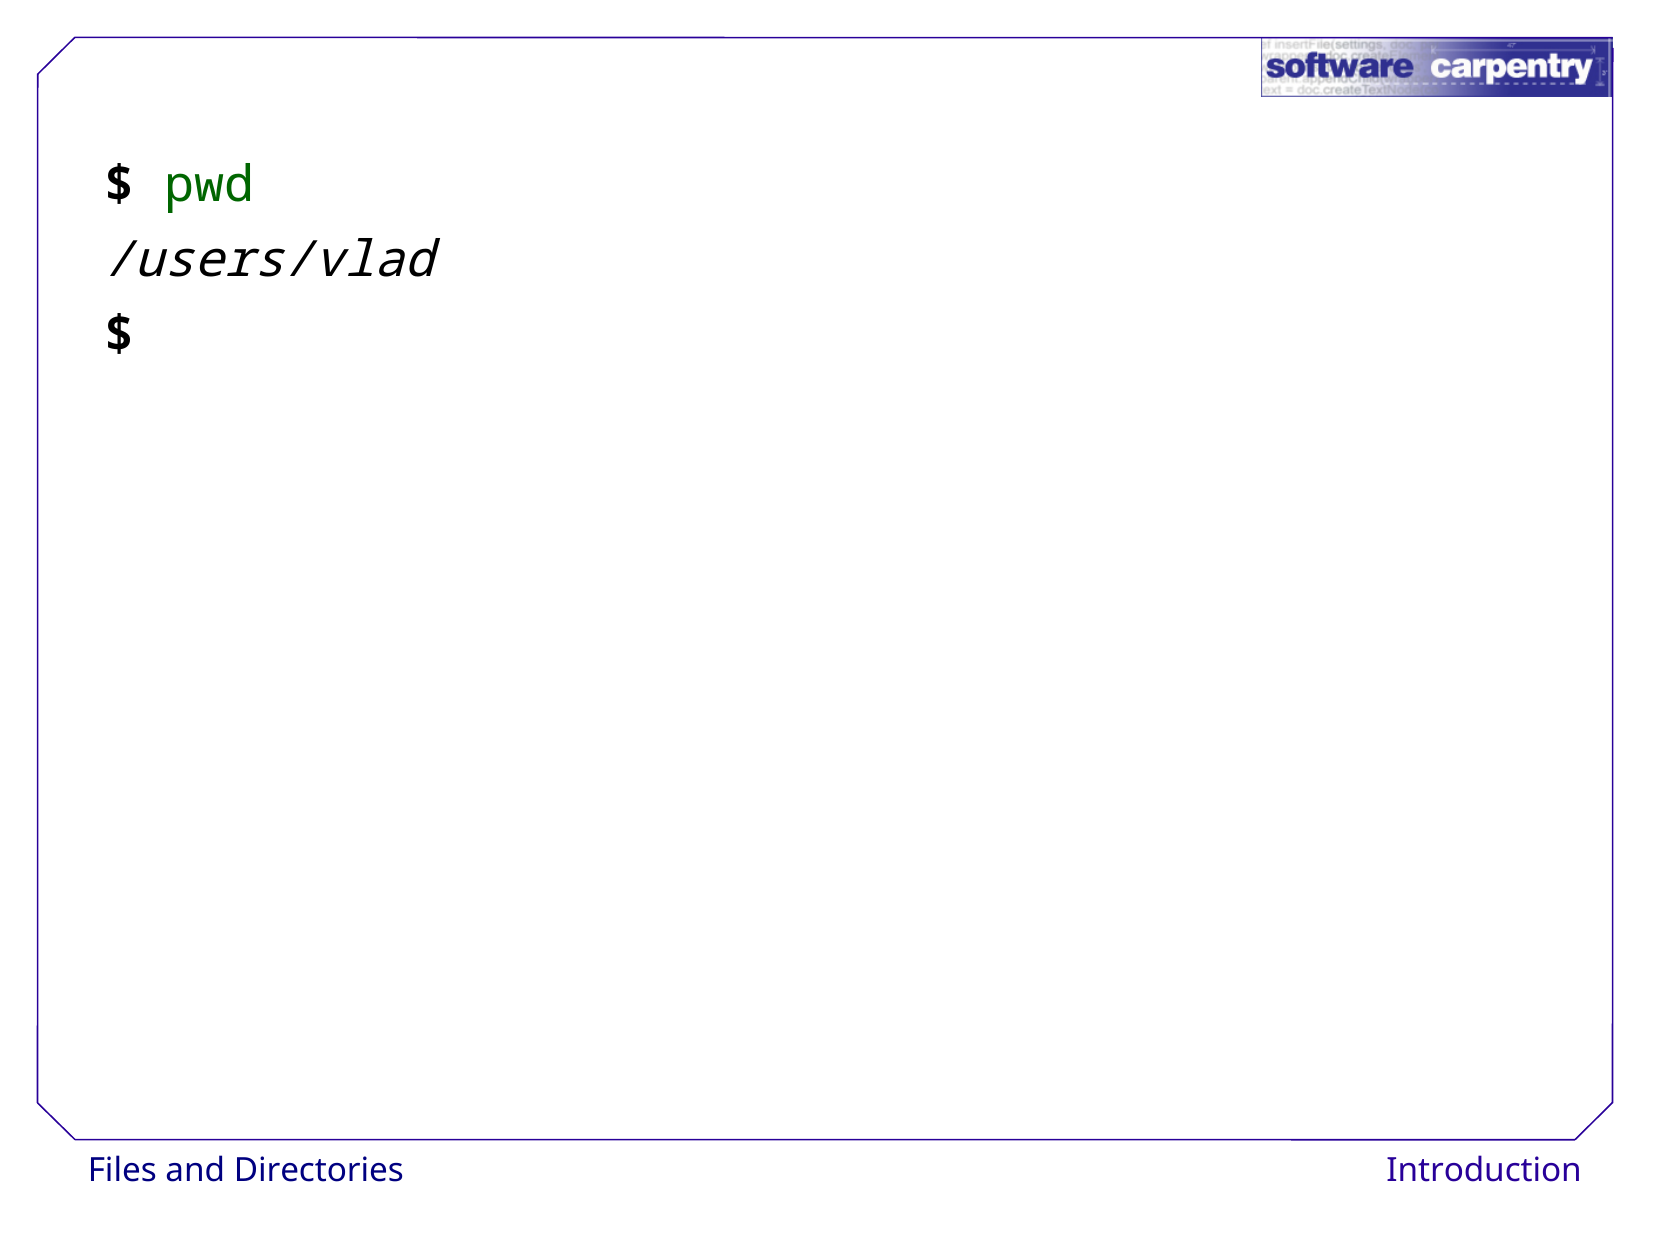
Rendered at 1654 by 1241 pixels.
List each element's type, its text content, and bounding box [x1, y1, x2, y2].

text_box $ pwd /users/vlad $ [89, 128, 1512, 1037]
picture [1261, 39, 1613, 97]
